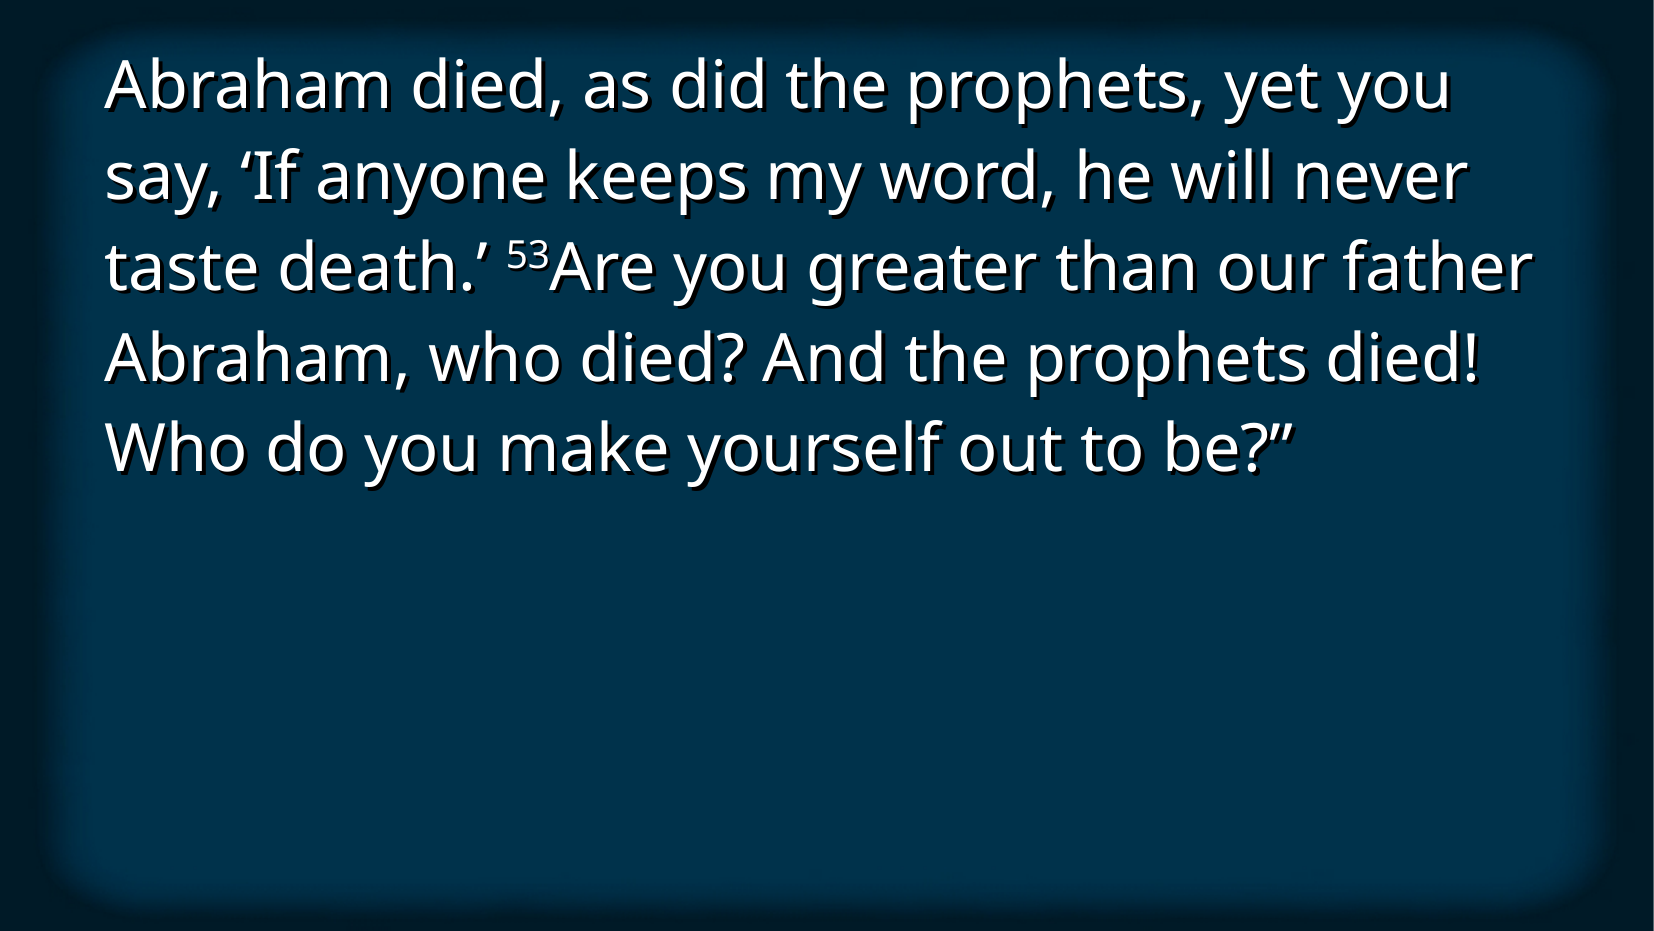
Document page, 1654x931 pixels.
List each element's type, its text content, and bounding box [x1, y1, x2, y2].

text_box Abraham died, as did the prophets, yet you say, ‘If anyone keeps my word, he will never taste death.’ 53Are you greater than our father Abraham, who died? And the prophets died! Who do you make yourself out to be?” [90, 30, 1561, 489]
picture [0, 0, 1654, 931]
